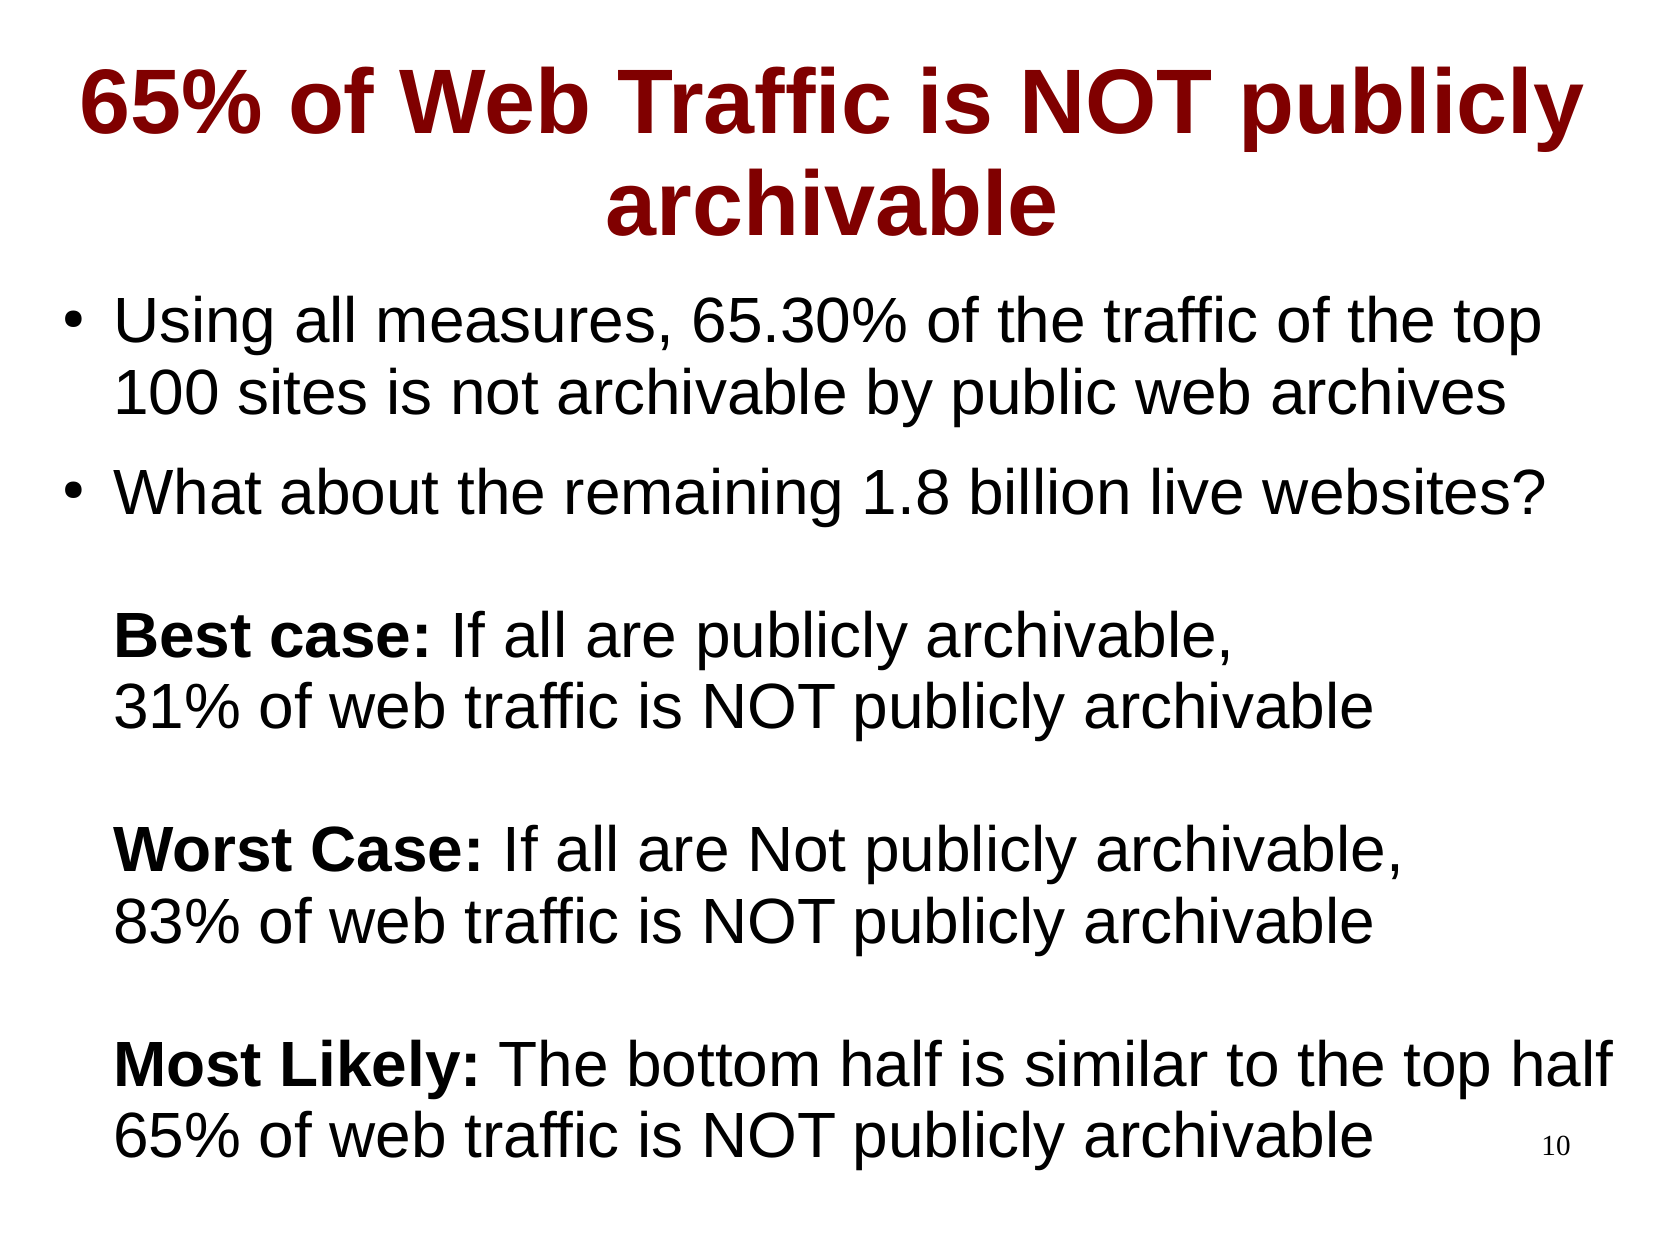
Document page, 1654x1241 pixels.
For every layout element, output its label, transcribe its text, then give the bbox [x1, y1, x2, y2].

list Using all measures, 65.30% of the traffic of the top 100 sites is not archivable by public web archives What about the remaining 1.8 billion live websites? Best case: If all are publicly archivable, 31% of web traffic is NOT publicly archivable Worst Case: If all are Not publicly archivable, 83% of web traffic is NOT publicly archivable Most Likely: The bottom half is similar to the top half 65% of web traffic is NOT publicly archivable [45, 285, 1621, 1201]
title 65% of Web Traffic is NOT publicly archivable [30, 49, 1636, 257]
